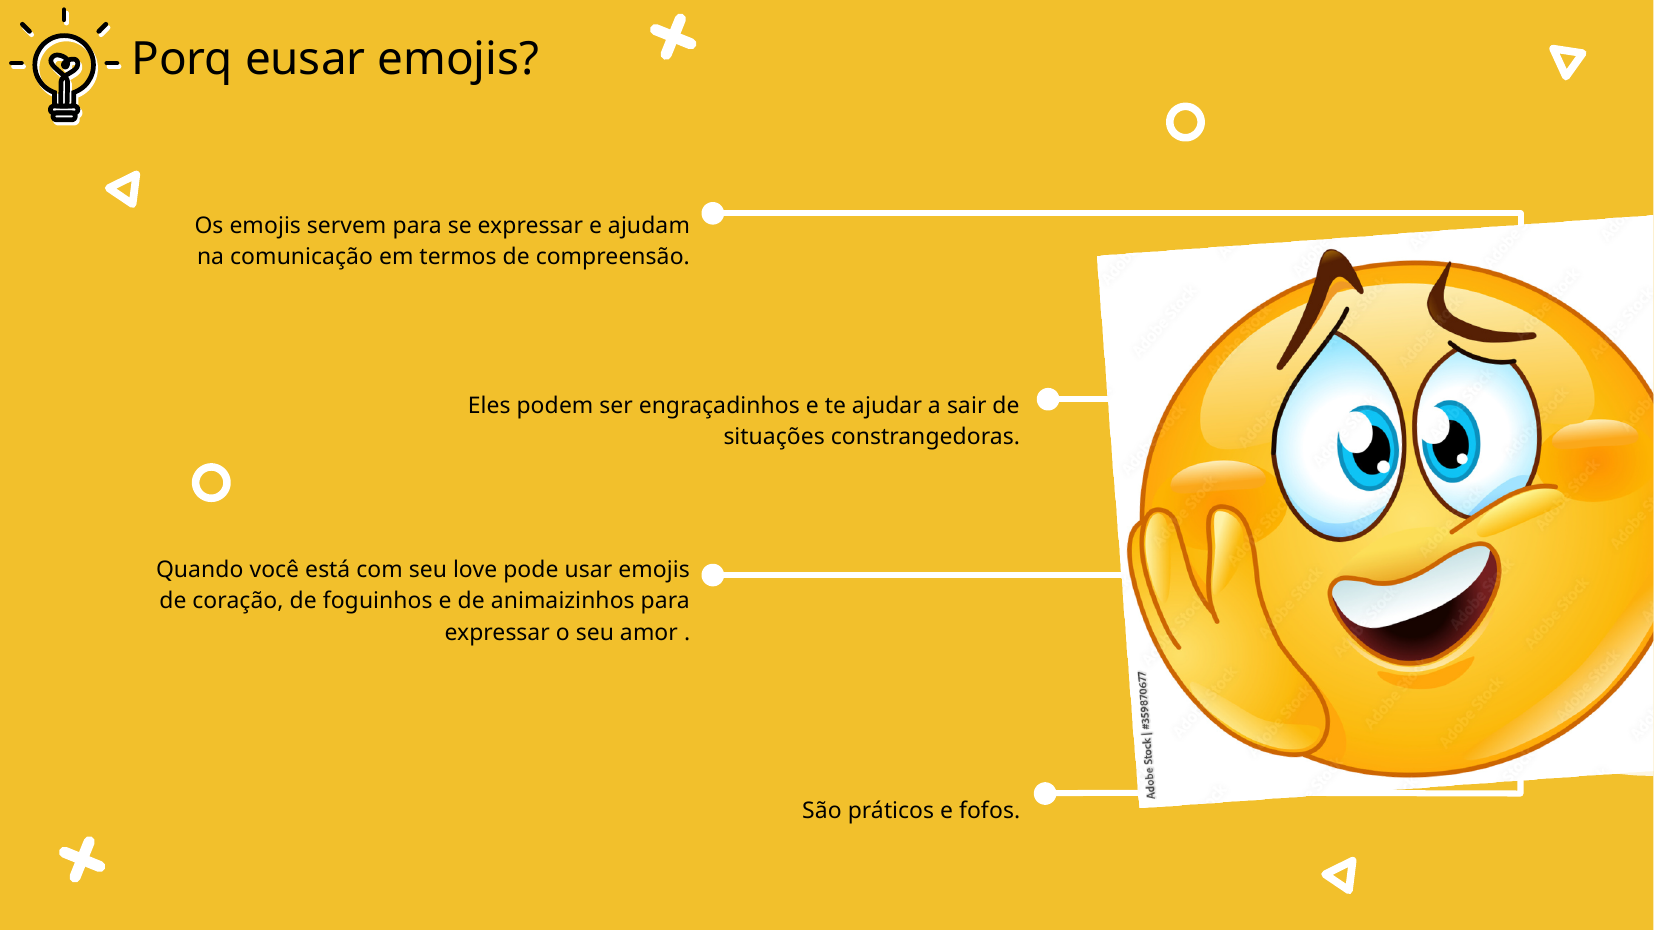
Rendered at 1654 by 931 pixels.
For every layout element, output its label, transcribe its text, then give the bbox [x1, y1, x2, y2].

text_box São práticos e fofos. [465, 747, 1021, 873]
text_box [1619, 771, 1654, 776]
text_box Quando você está com seu love pode usar emojis de coração, de foguinhos e de animaizinhos para expressar o seu amor . [135, 537, 691, 663]
text_box [1033, 782, 1057, 805]
title Porq eusar emojis? [131, 16, 577, 97]
text_box Eles podem ser engraçadinhos e te ajudar a sair de situações constrangedoras. [465, 357, 1021, 483]
text_box [1036, 387, 1060, 411]
text_box [701, 563, 725, 587]
text_box Os emojis servem para se expressar e ajudam na comunicação em termos de compreensão. [177, 177, 691, 303]
text_box [701, 202, 725, 225]
picture [1096, 214, 1654, 808]
